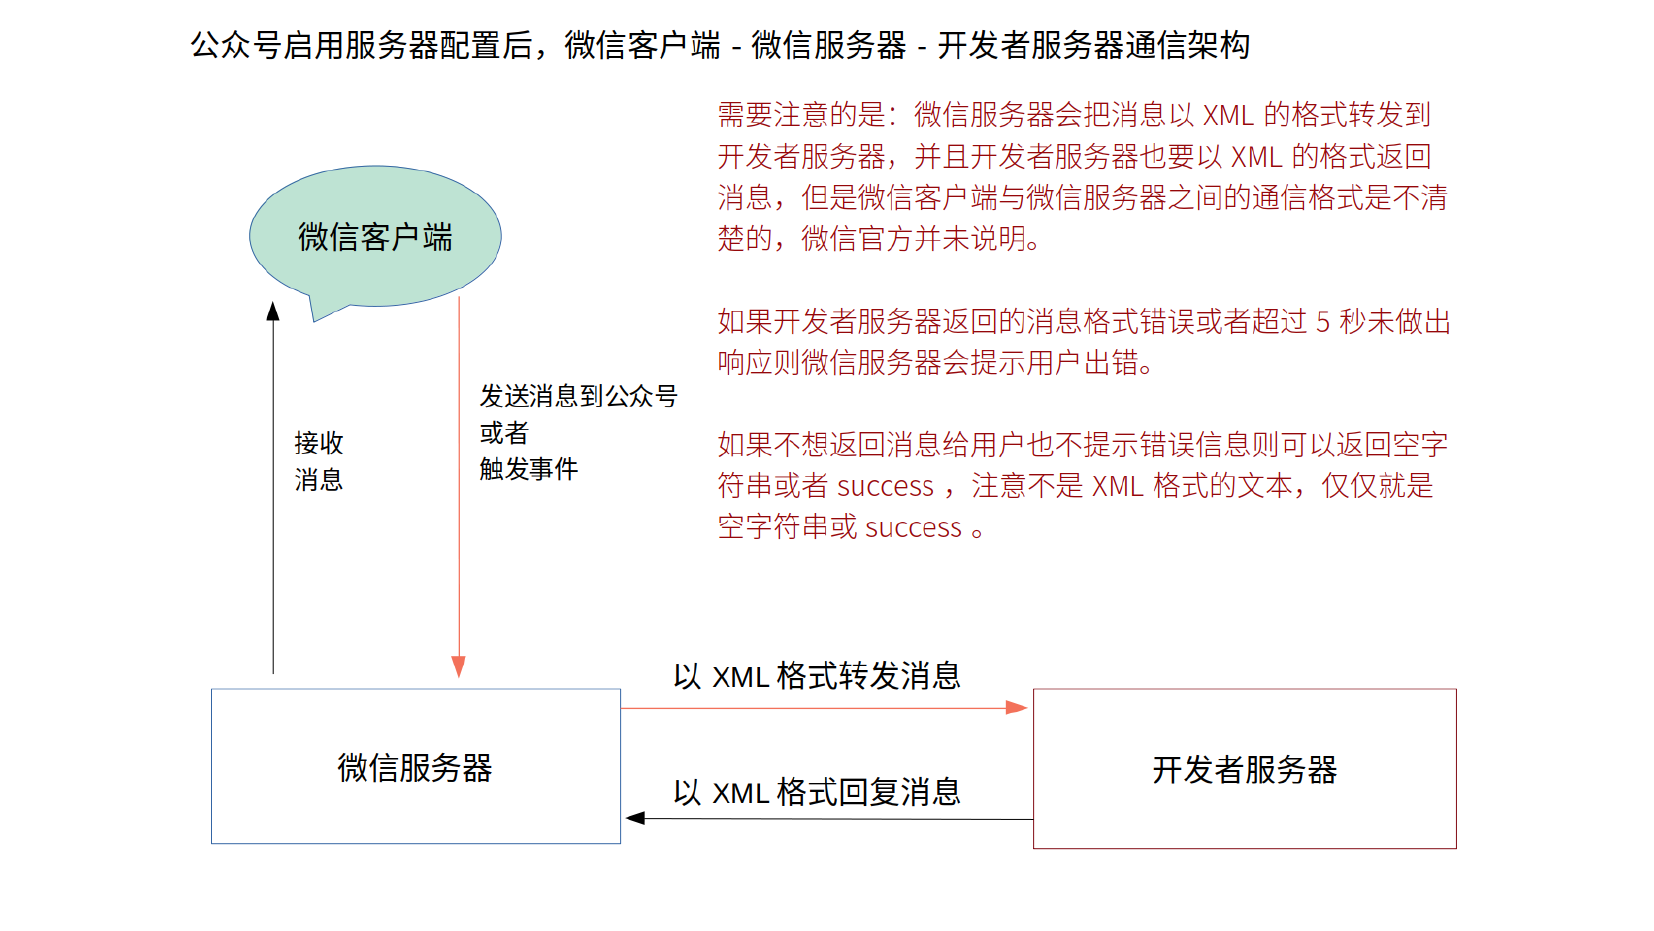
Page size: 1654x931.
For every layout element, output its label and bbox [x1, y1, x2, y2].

picture [168, 5, 1484, 925]
